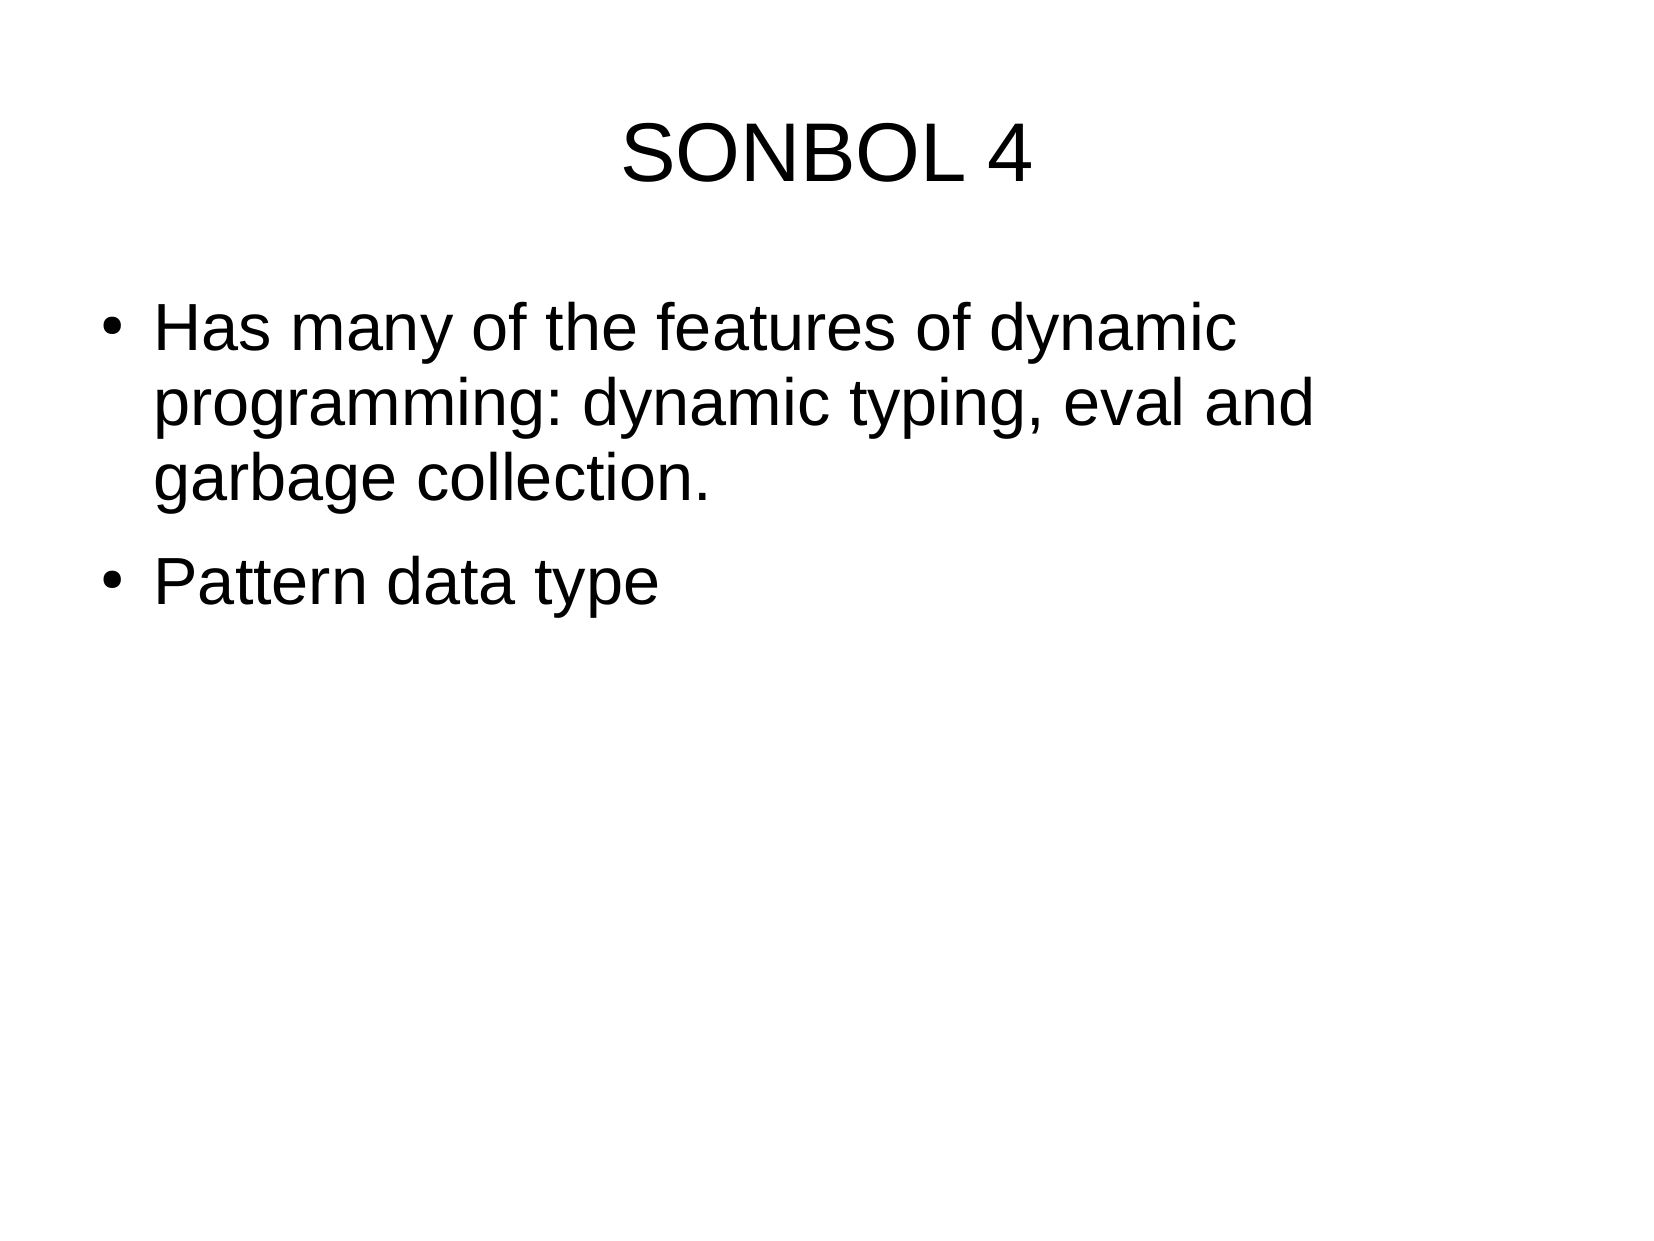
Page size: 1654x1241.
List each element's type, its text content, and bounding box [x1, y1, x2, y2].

list Has many of the features of dynamic programming: dynamic typing, eval and garbage collection. Pattern data type [82, 290, 1571, 1010]
title SONBOL 4 [82, 49, 1571, 257]
